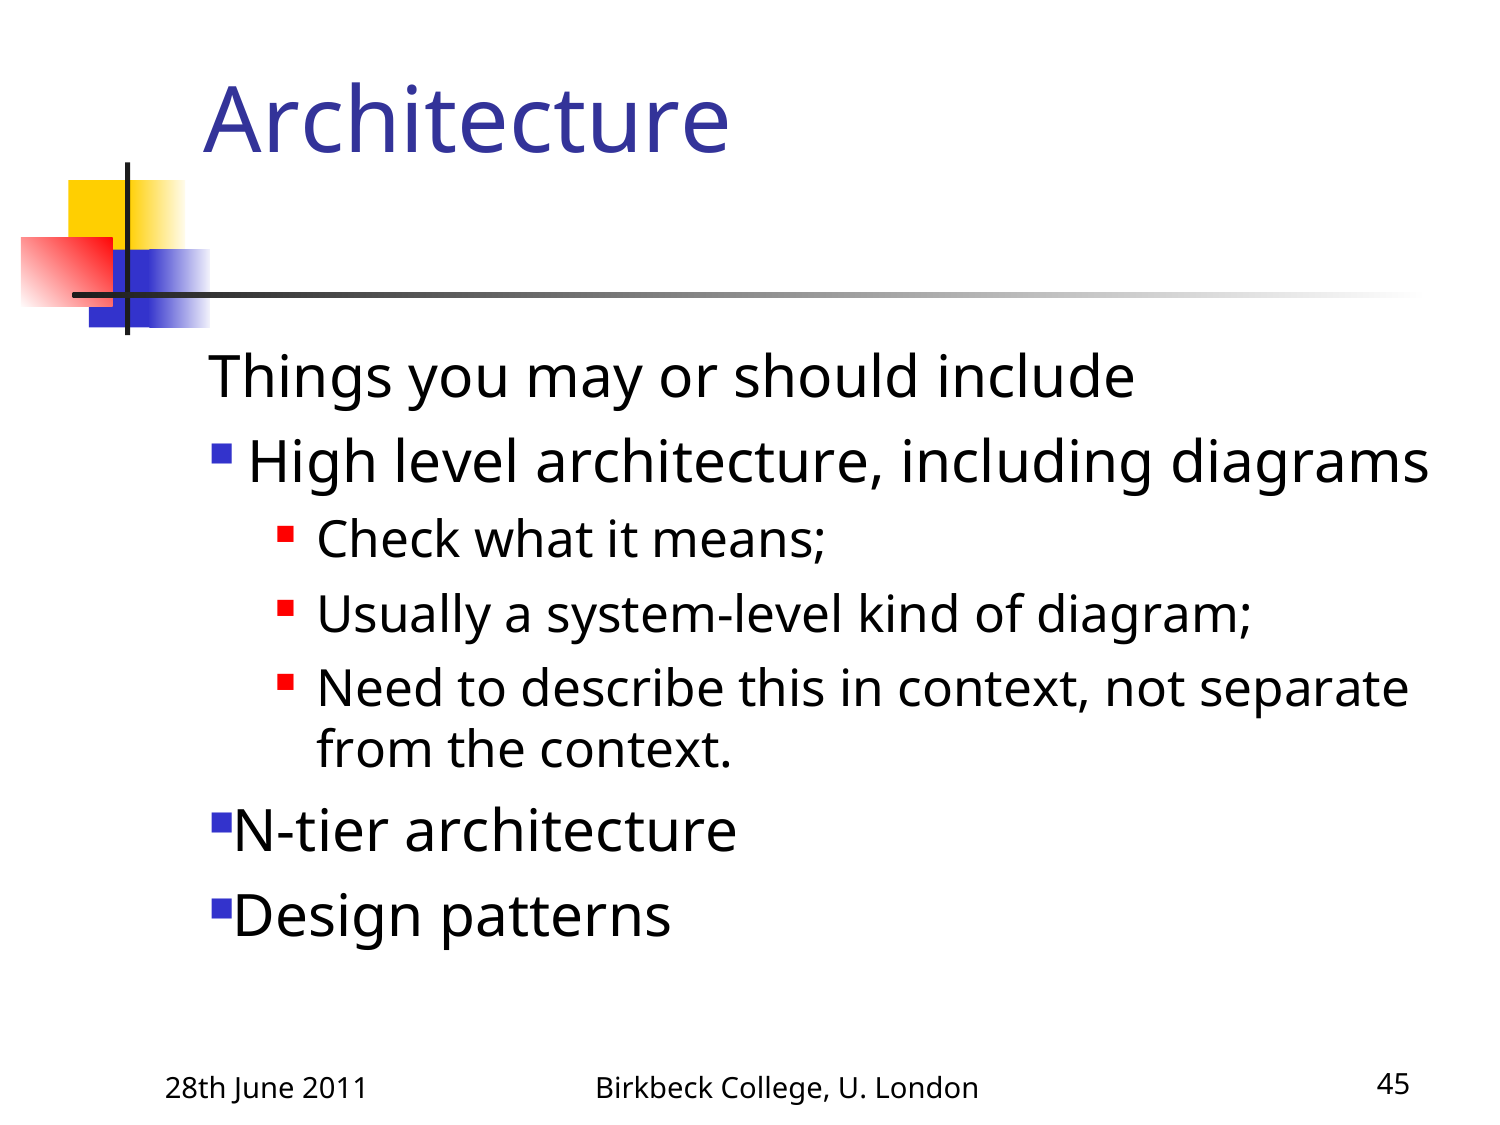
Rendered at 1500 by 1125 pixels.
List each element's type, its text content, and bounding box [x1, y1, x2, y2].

text_box <number> [1112, 1037, 1426, 1113]
title Architecture [188, 101, 1468, 289]
text_box 28th June 2011 [150, 1037, 463, 1113]
text_box Birkbeck College, U. London [549, 1037, 1026, 1113]
list Things you may or should include High level architecture, including diagrams Check what it means; Usually a system-level kind of diagram; Need to describe this in context, not separate from the context. N-tier architecture Design patterns [193, 331, 1469, 1007]
